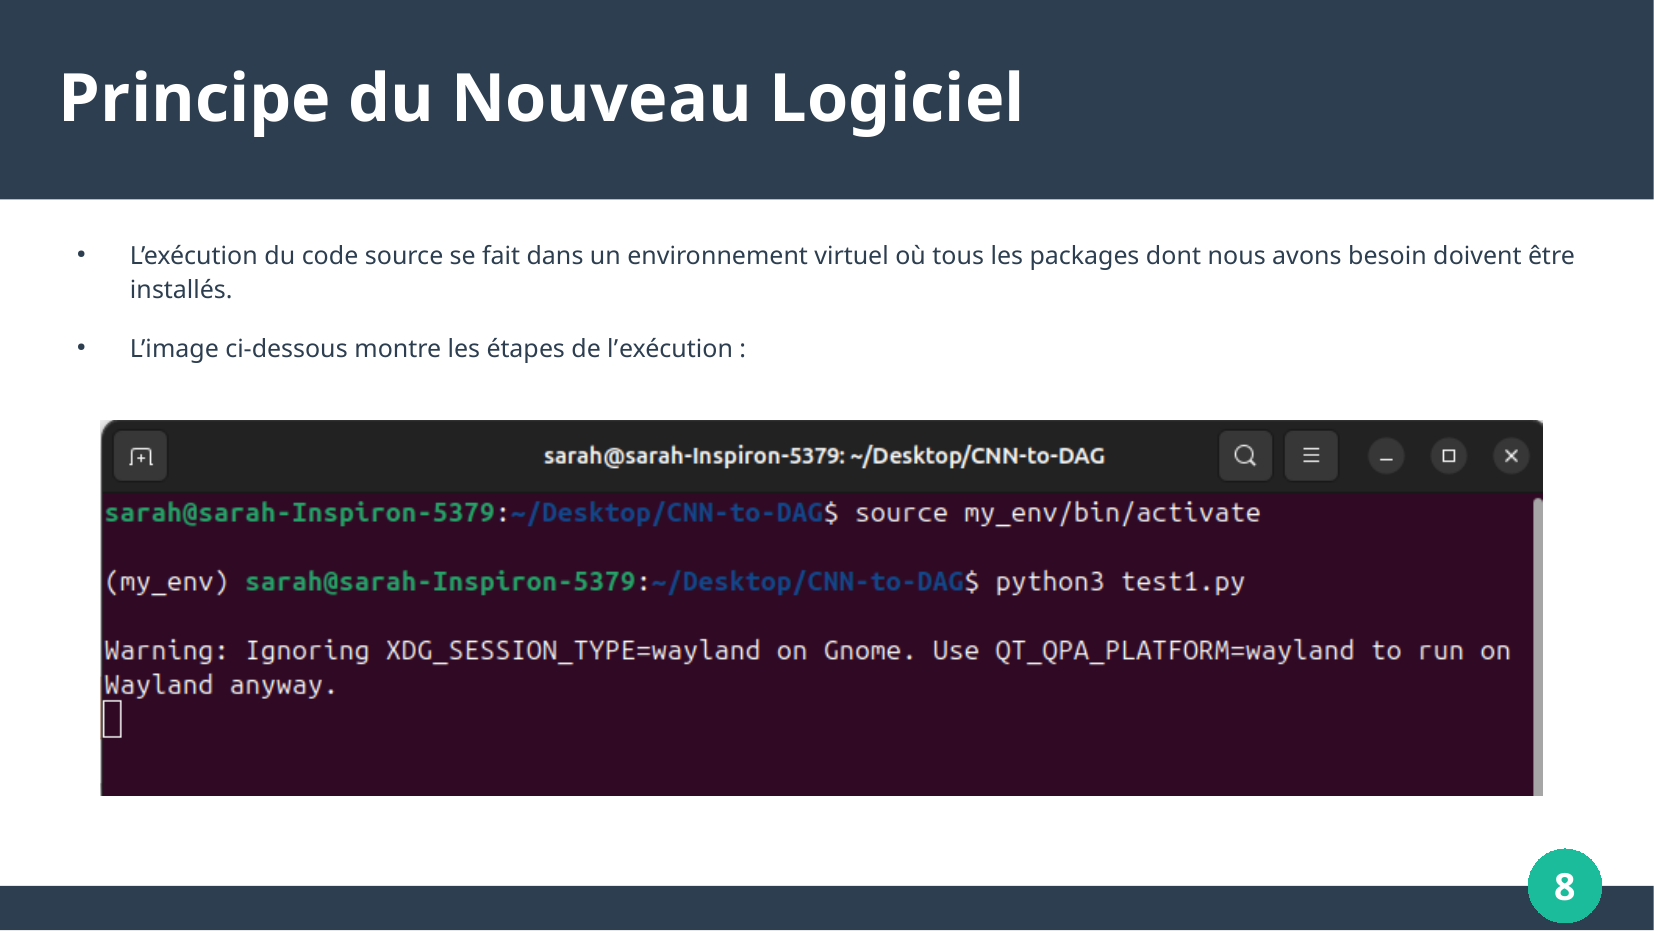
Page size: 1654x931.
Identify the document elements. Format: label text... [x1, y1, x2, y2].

picture [100, 420, 1543, 796]
title Principe du Nouveau Logiciel [59, 37, 1595, 155]
list L’exécution du code source se fait dans un environnement virtuel où tous les packages dont nous avons besoin doivent être installés. L’image ci-dessous montre les étapes de l’exécution : [59, 237, 1595, 858]
